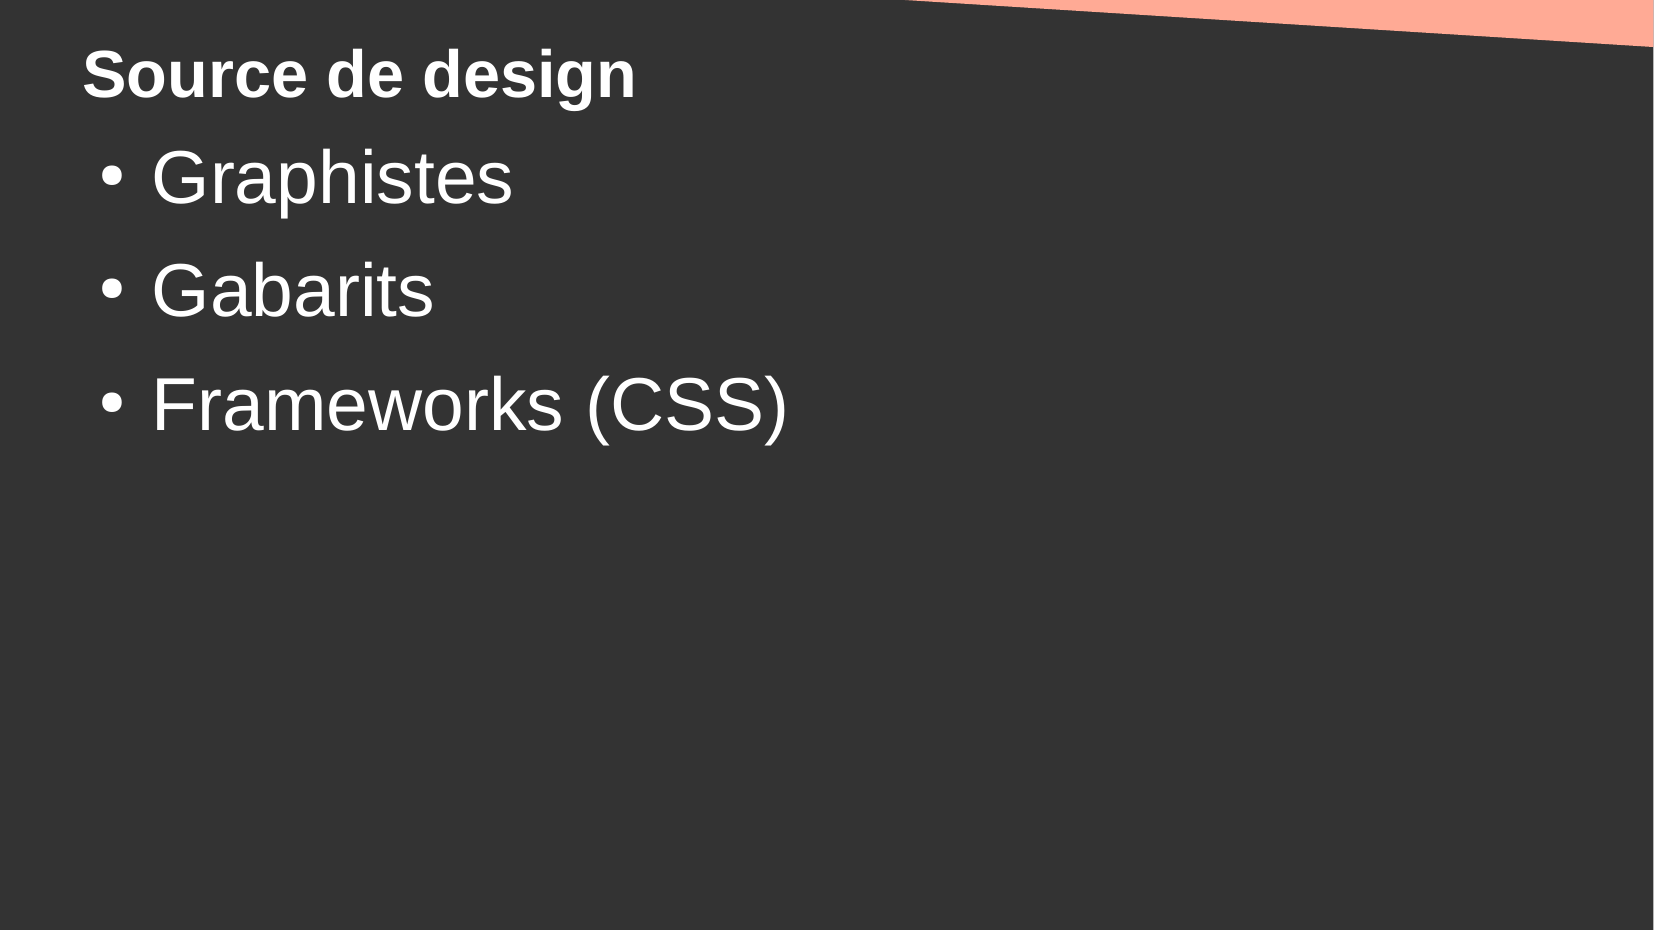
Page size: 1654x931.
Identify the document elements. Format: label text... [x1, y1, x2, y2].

title Source de design [82, 37, 1571, 114]
text_box [904, 0, 1654, 48]
list Graphistes Gabarits Frameworks (CSS) [80, 135, 1620, 827]
